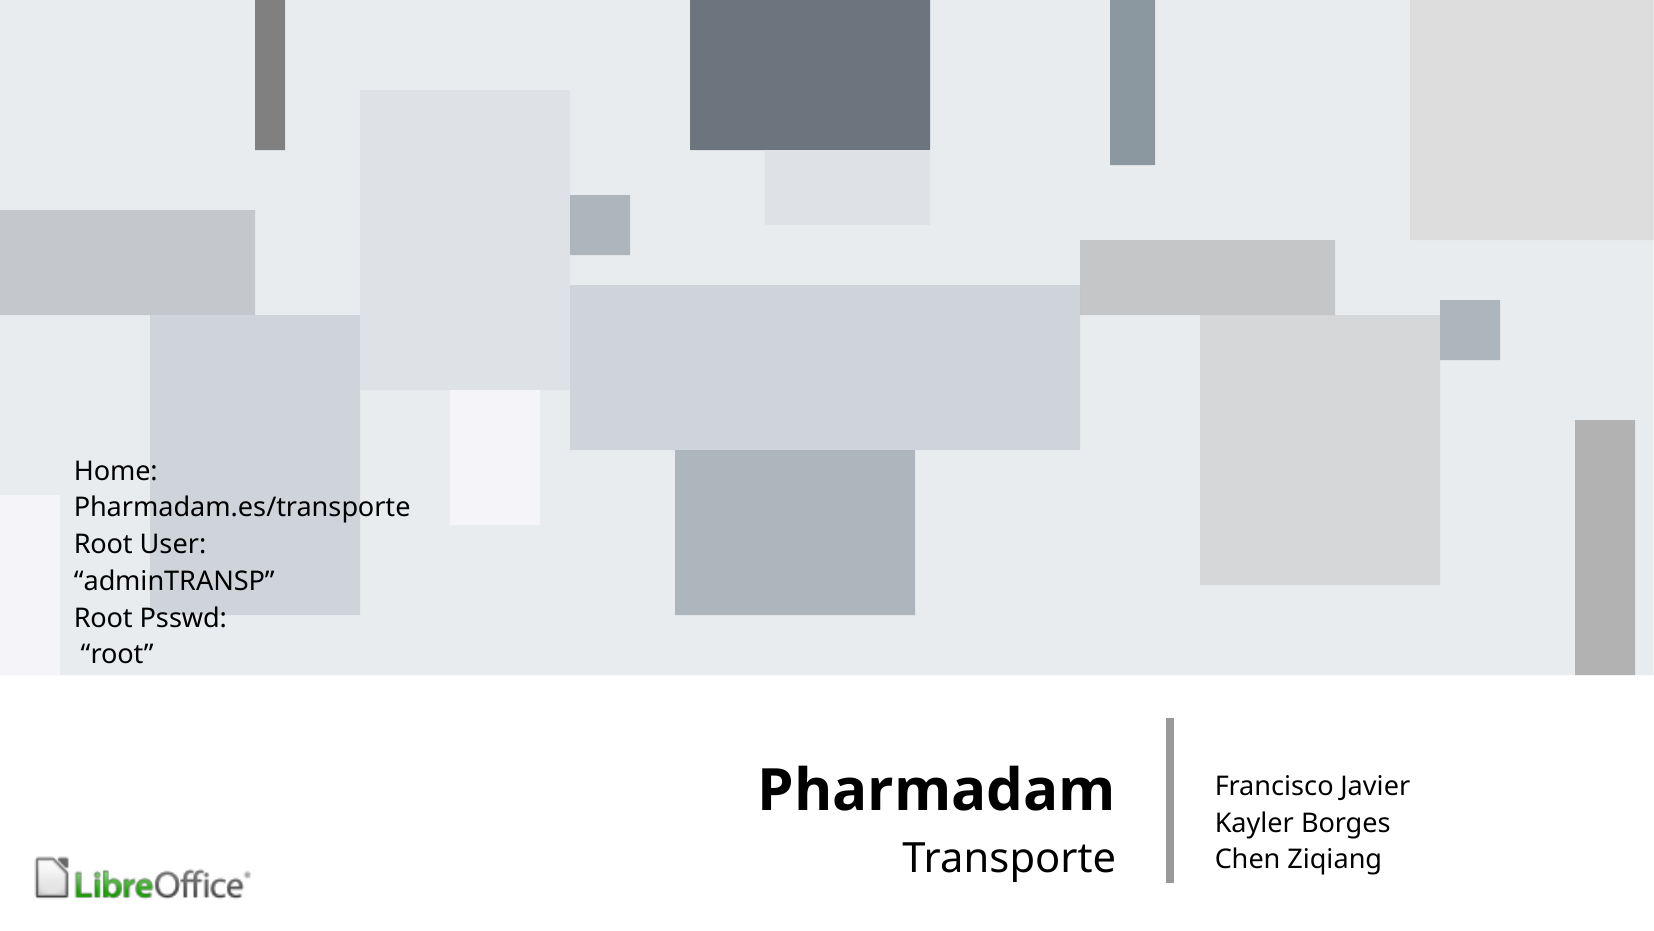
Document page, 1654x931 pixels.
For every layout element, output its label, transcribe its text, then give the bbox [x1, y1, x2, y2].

text_box Home: Pharmadam.es/transporte Root User: “adminTRANSP” Root Psswd: “root” [59, 443, 502, 680]
picture [30, 852, 256, 903]
text_box Pharmadam Transporte [675, 740, 1131, 892]
text_box Francisco Javier Kayler Borges Chen Ziqiang [1200, 759, 1591, 885]
